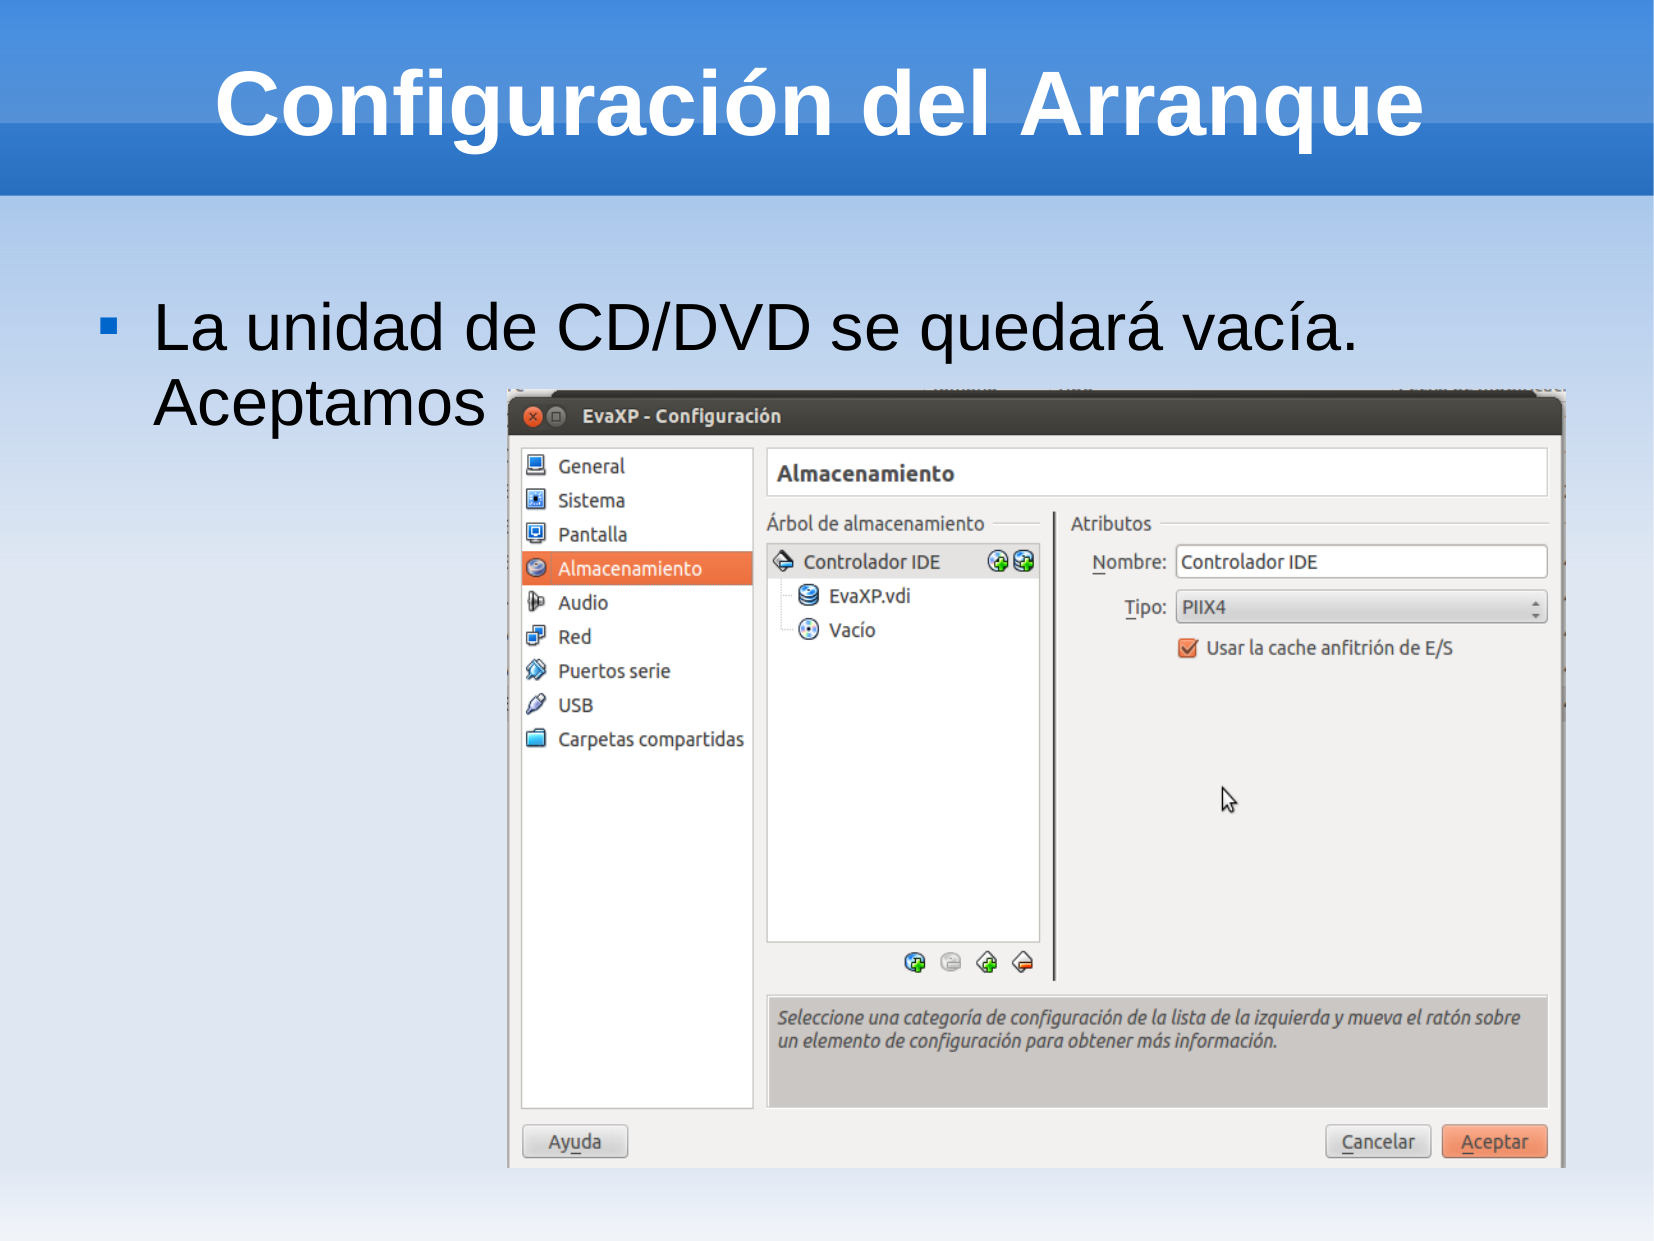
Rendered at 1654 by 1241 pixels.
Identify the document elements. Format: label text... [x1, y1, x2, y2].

list La unidad de CD/DVD se quedará vacía. Aceptamos [82, 290, 1571, 1109]
picture [0, 0, 1654, 1241]
title Configuración del Arranque [76, 0, 1565, 208]
